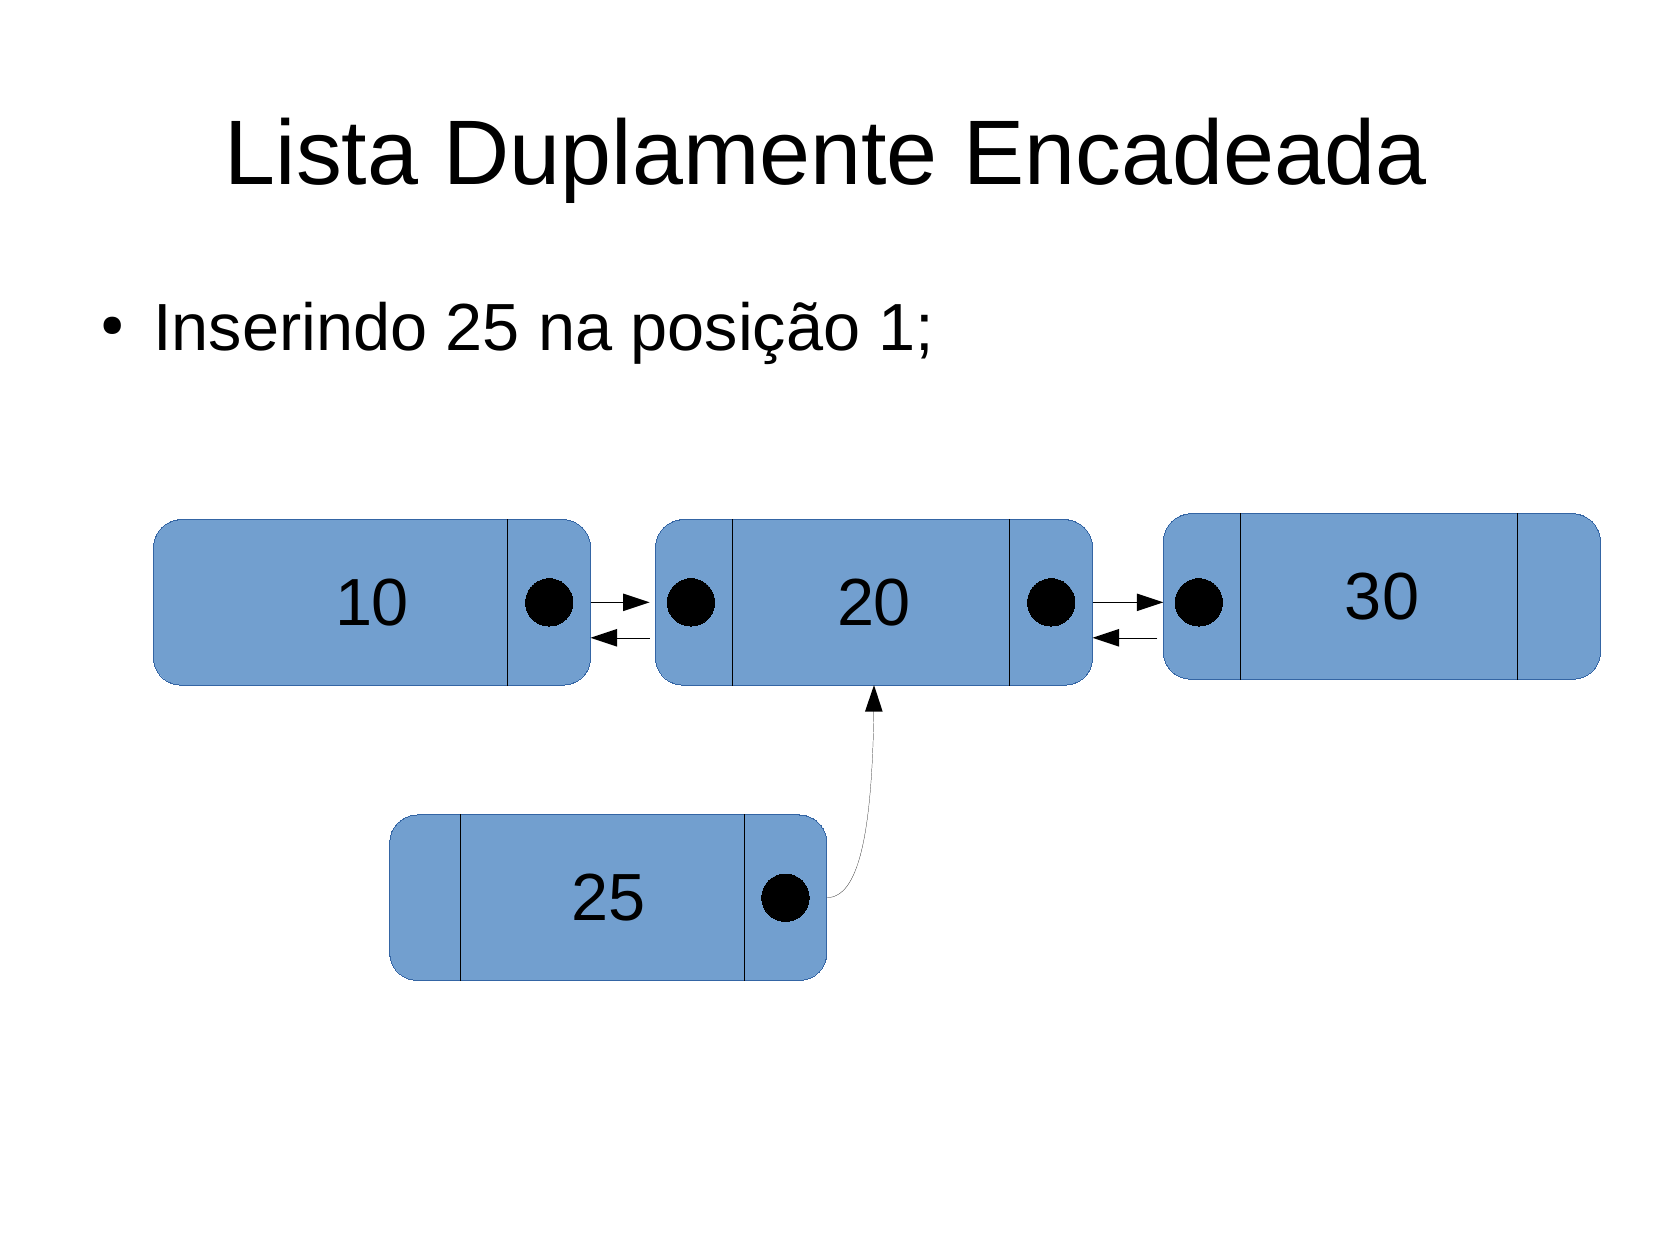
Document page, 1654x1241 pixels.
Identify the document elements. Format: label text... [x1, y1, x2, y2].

text_box 10 [508, 519, 591, 686]
text_box [1027, 578, 1075, 627]
text_box 20 [1010, 519, 1093, 686]
list Inserindo 25 na posição 1; [82, 290, 1571, 1010]
text_box 20 [655, 519, 732, 686]
text_box 30 [1518, 513, 1601, 680]
text_box 30 [1163, 513, 1240, 680]
text_box 20 [733, 519, 1009, 686]
text_box 10 [153, 519, 507, 686]
text_box 25 [389, 814, 460, 981]
text_box 25 [745, 814, 827, 981]
text_box [667, 578, 715, 627]
text_box [761, 874, 810, 922]
text_box [1175, 578, 1223, 627]
text_box 30 [1241, 513, 1517, 680]
title Lista Duplamente Encadeada [82, 49, 1571, 257]
text_box [525, 578, 573, 627]
text_box 25 [461, 814, 744, 981]
